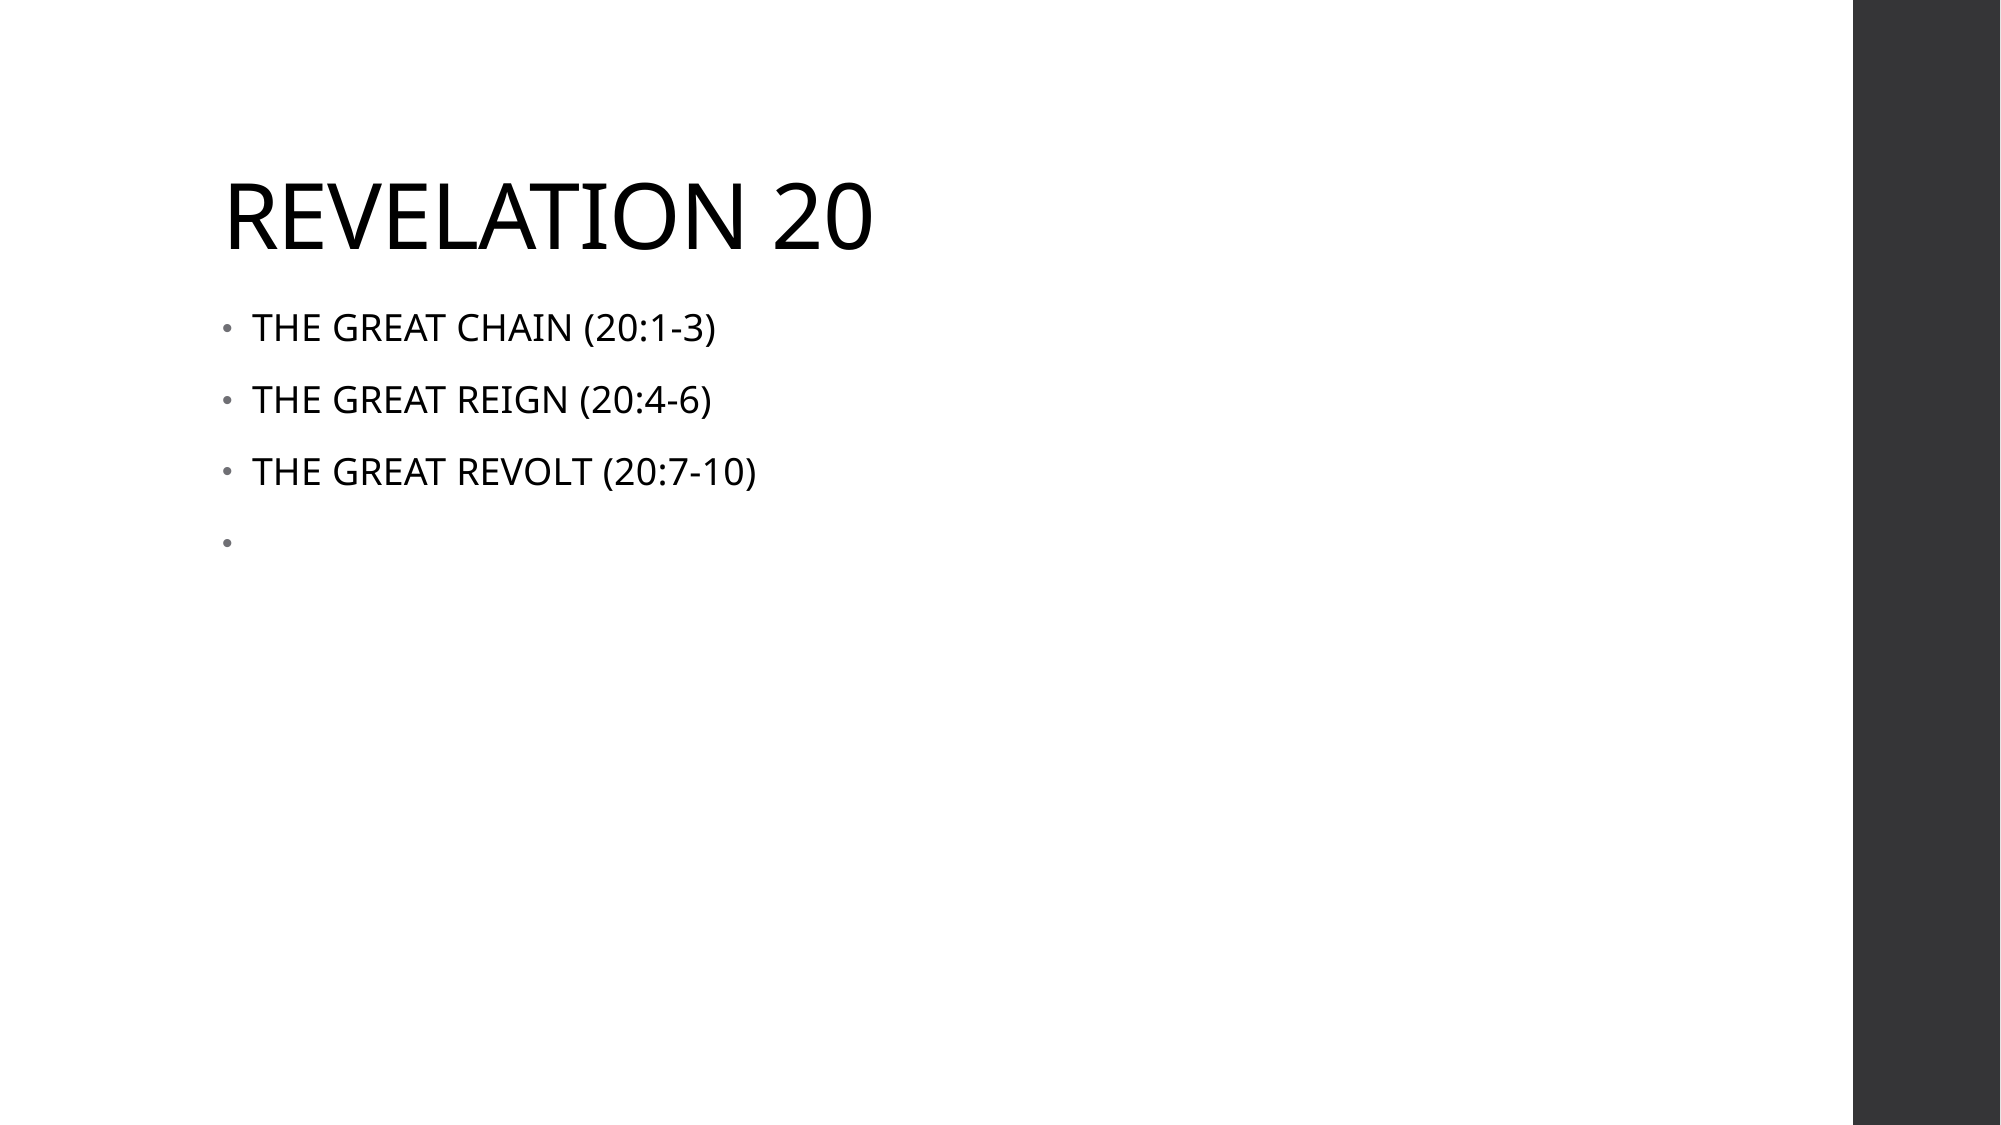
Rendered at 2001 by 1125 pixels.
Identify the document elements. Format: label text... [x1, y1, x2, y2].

list THE GREAT CHAIN (20:1-3) THE GREAT REIGN (20:4-6) THE GREAT REVOLT (20:7-10) [206, 299, 1617, 1014]
title REVELATION 20 [206, 60, 1797, 278]
